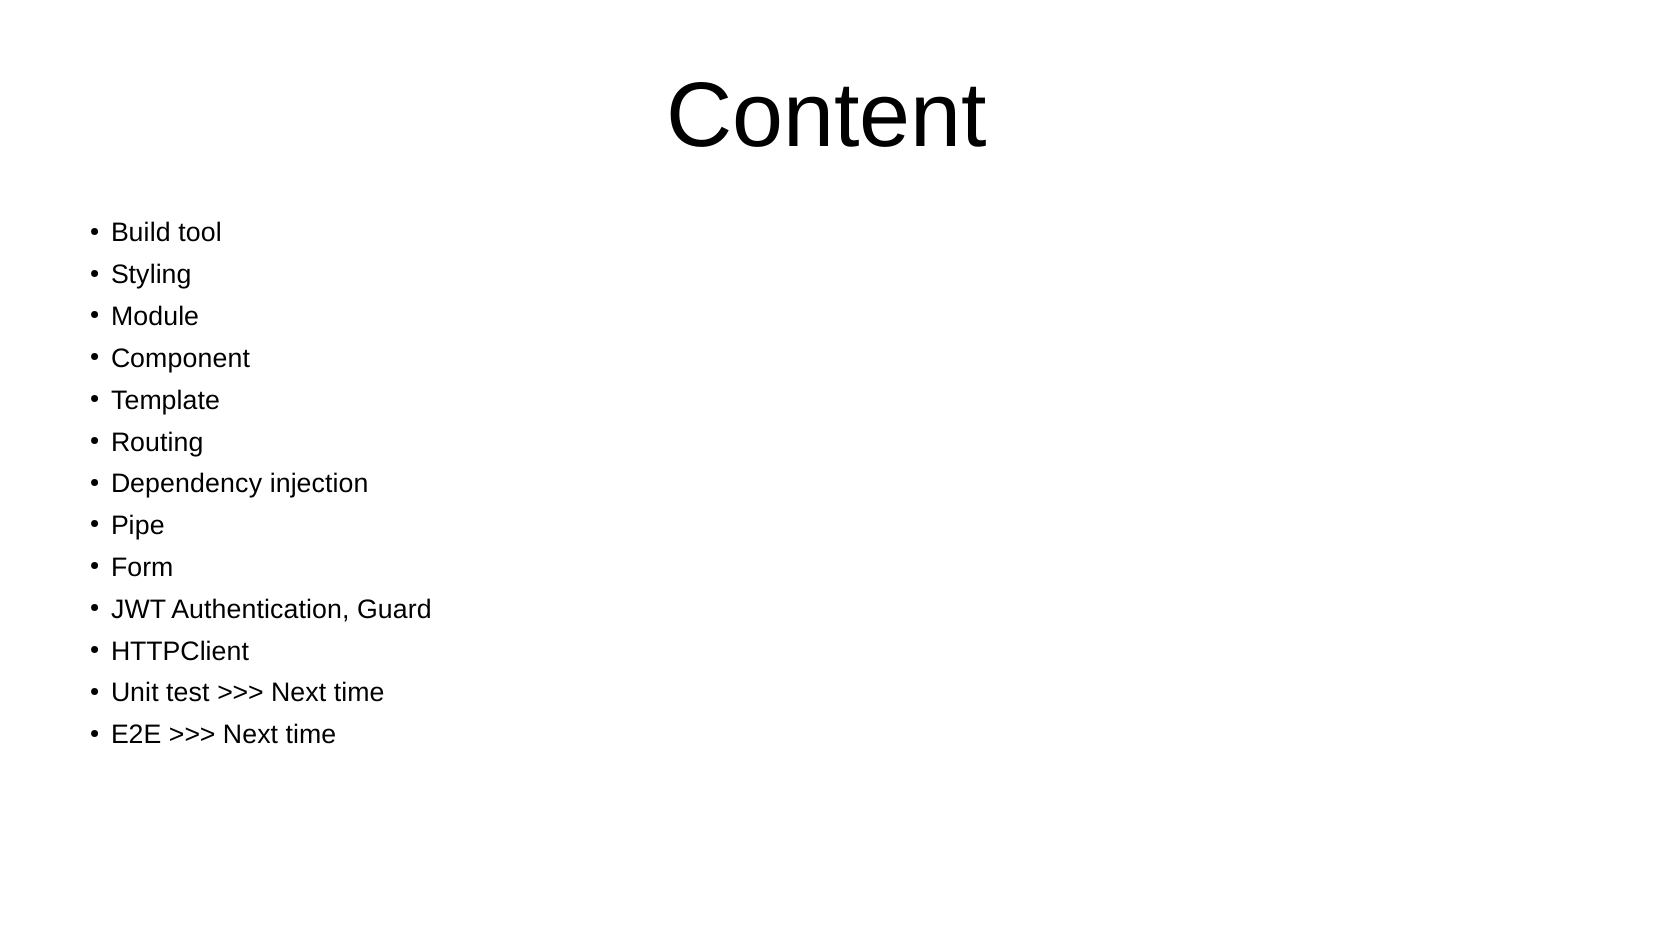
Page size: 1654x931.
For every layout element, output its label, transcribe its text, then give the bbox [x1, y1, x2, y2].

list Build tool Styling Module Component Template Routing Dependency injection Pipe Form JWT Authentication, Guard HTTPClient Unit test >>> Next time E2E >>> Next time [82, 217, 1571, 758]
title Content [82, 37, 1571, 193]
